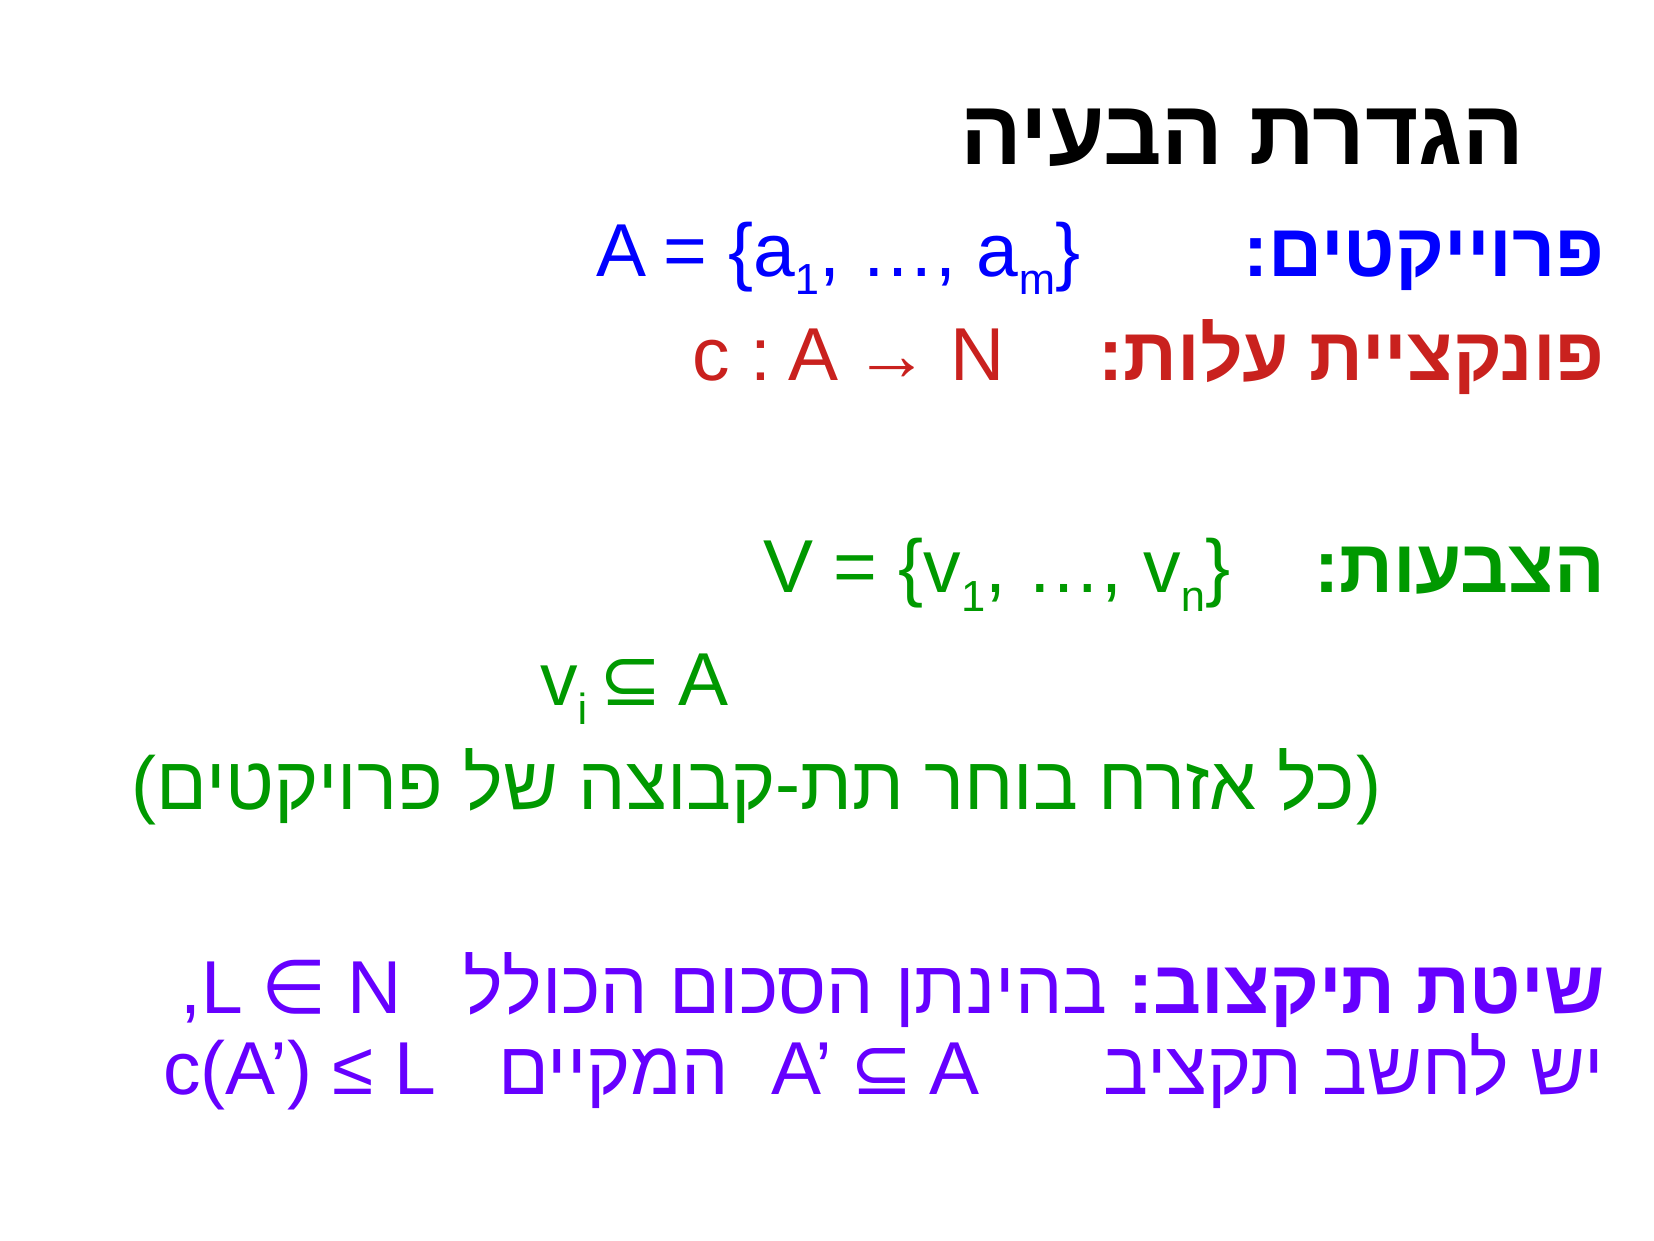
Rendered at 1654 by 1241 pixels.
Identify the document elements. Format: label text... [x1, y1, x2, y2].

text_box פרוייקטים: A = {a1, …, am} פונקציית עלות: c : A → N הצבעות: V = {v1, …, vn} vi ⊆ A (כל אזרח בוחר תת-קבוצה של פרויקטים) שיטת תיקצוב: בהינתן הסכום הכולל L ∈ N, יש לחשב תקציב A’ ⊆ A המקיים c(A’) ≤ L [75, 195, 1621, 1241]
title הגדרת הבעיה [113, 15, 1540, 195]
